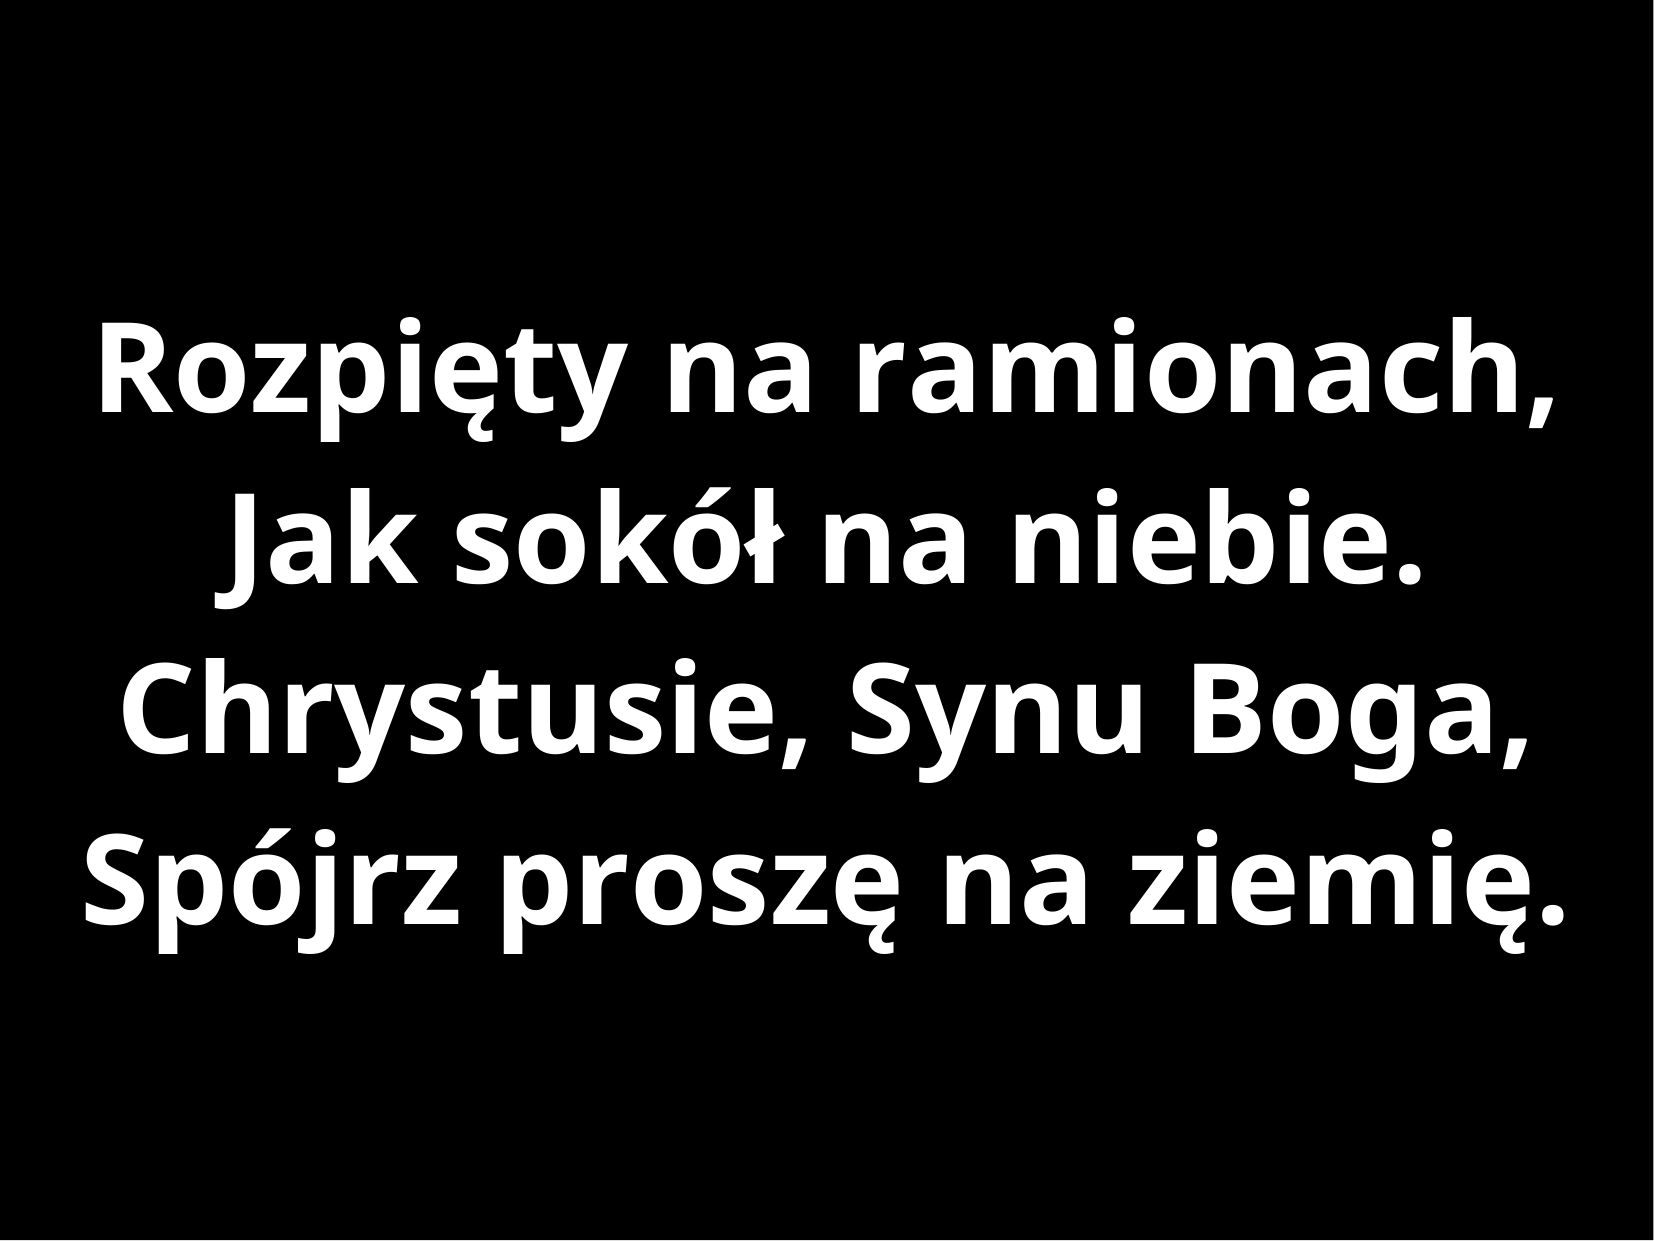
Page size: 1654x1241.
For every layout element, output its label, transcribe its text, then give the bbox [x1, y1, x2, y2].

title Rozpięty na ramionach, Jak sokół na niebie. Chrystusie, Synu Boga, Spójrz proszę na ziemię. [0, 0, 1654, 1241]
